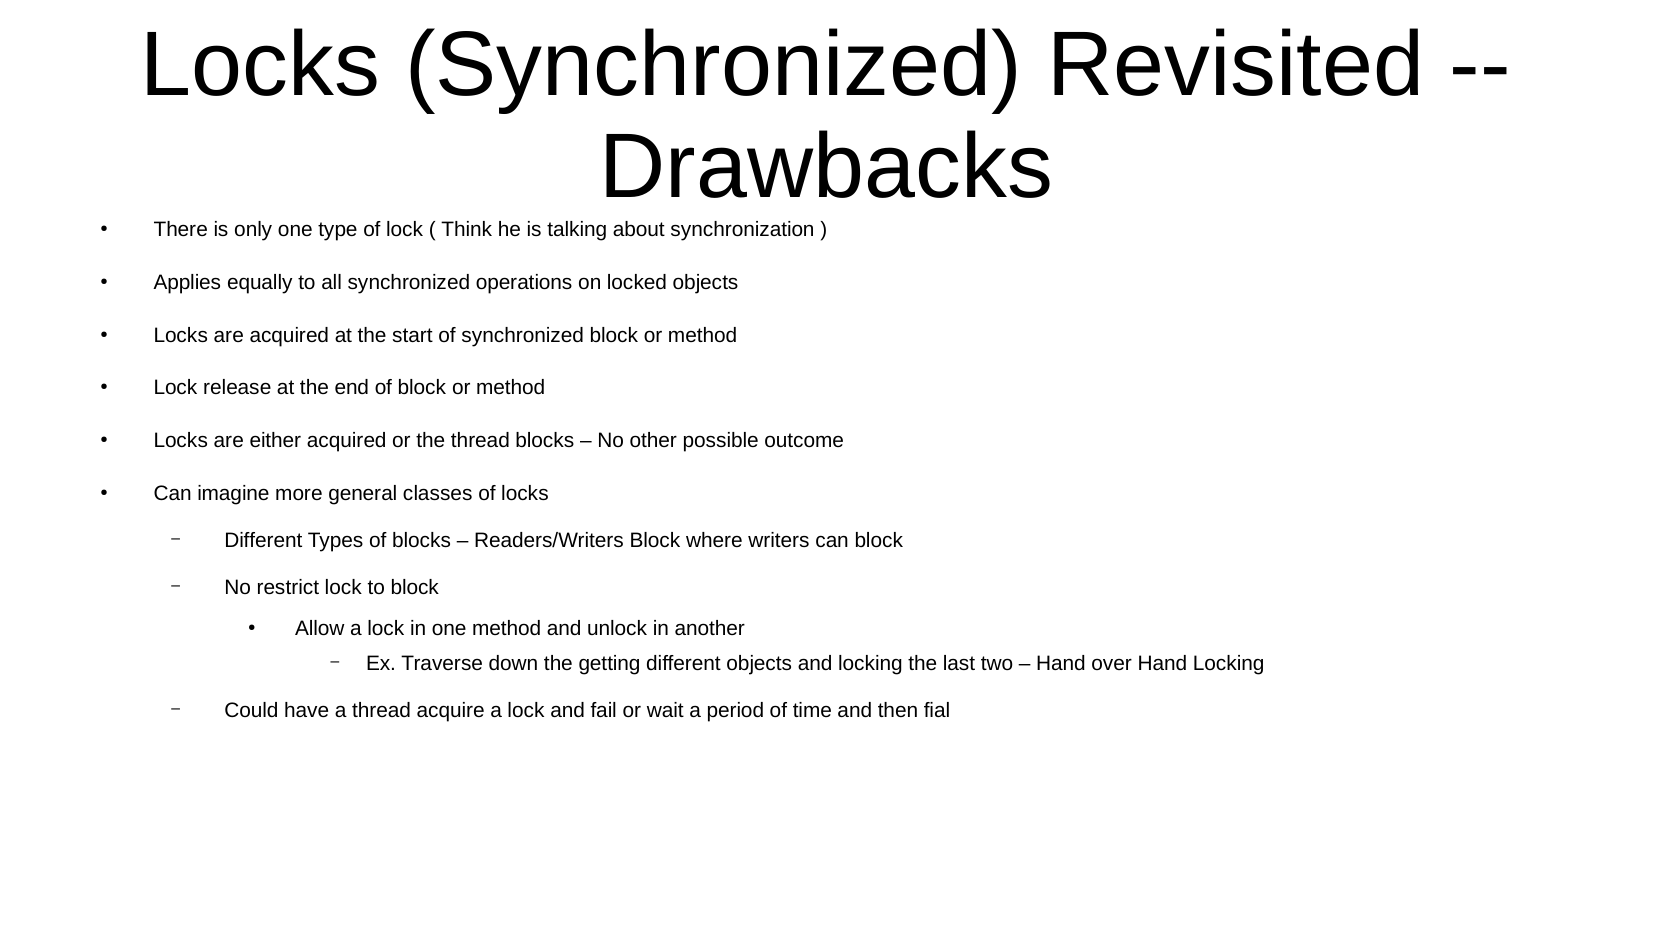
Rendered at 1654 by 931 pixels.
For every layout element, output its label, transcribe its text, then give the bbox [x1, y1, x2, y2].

list There is only one type of lock ( Think he is talking about synchronization ) Applies equally to all synchronized operations on locked objects Locks are acquired at the start of synchronized block or method Lock release at the end of block or method Locks are either acquired or the thread blocks – No other possible outcome Can imagine more general classes of locks Different Types of blocks – Readers/Writers Block where writers can block No restrict lock to block Allow a lock in one method and unlock in another Ex. Traverse down the getting different objects and locking the last two – Hand over Hand Locking Could have a thread acquire a lock and fail or wait a period of time and then fial [82, 217, 1613, 901]
title Locks (Synchronized) Revisited -- Drawbacks [82, 12, 1571, 217]
